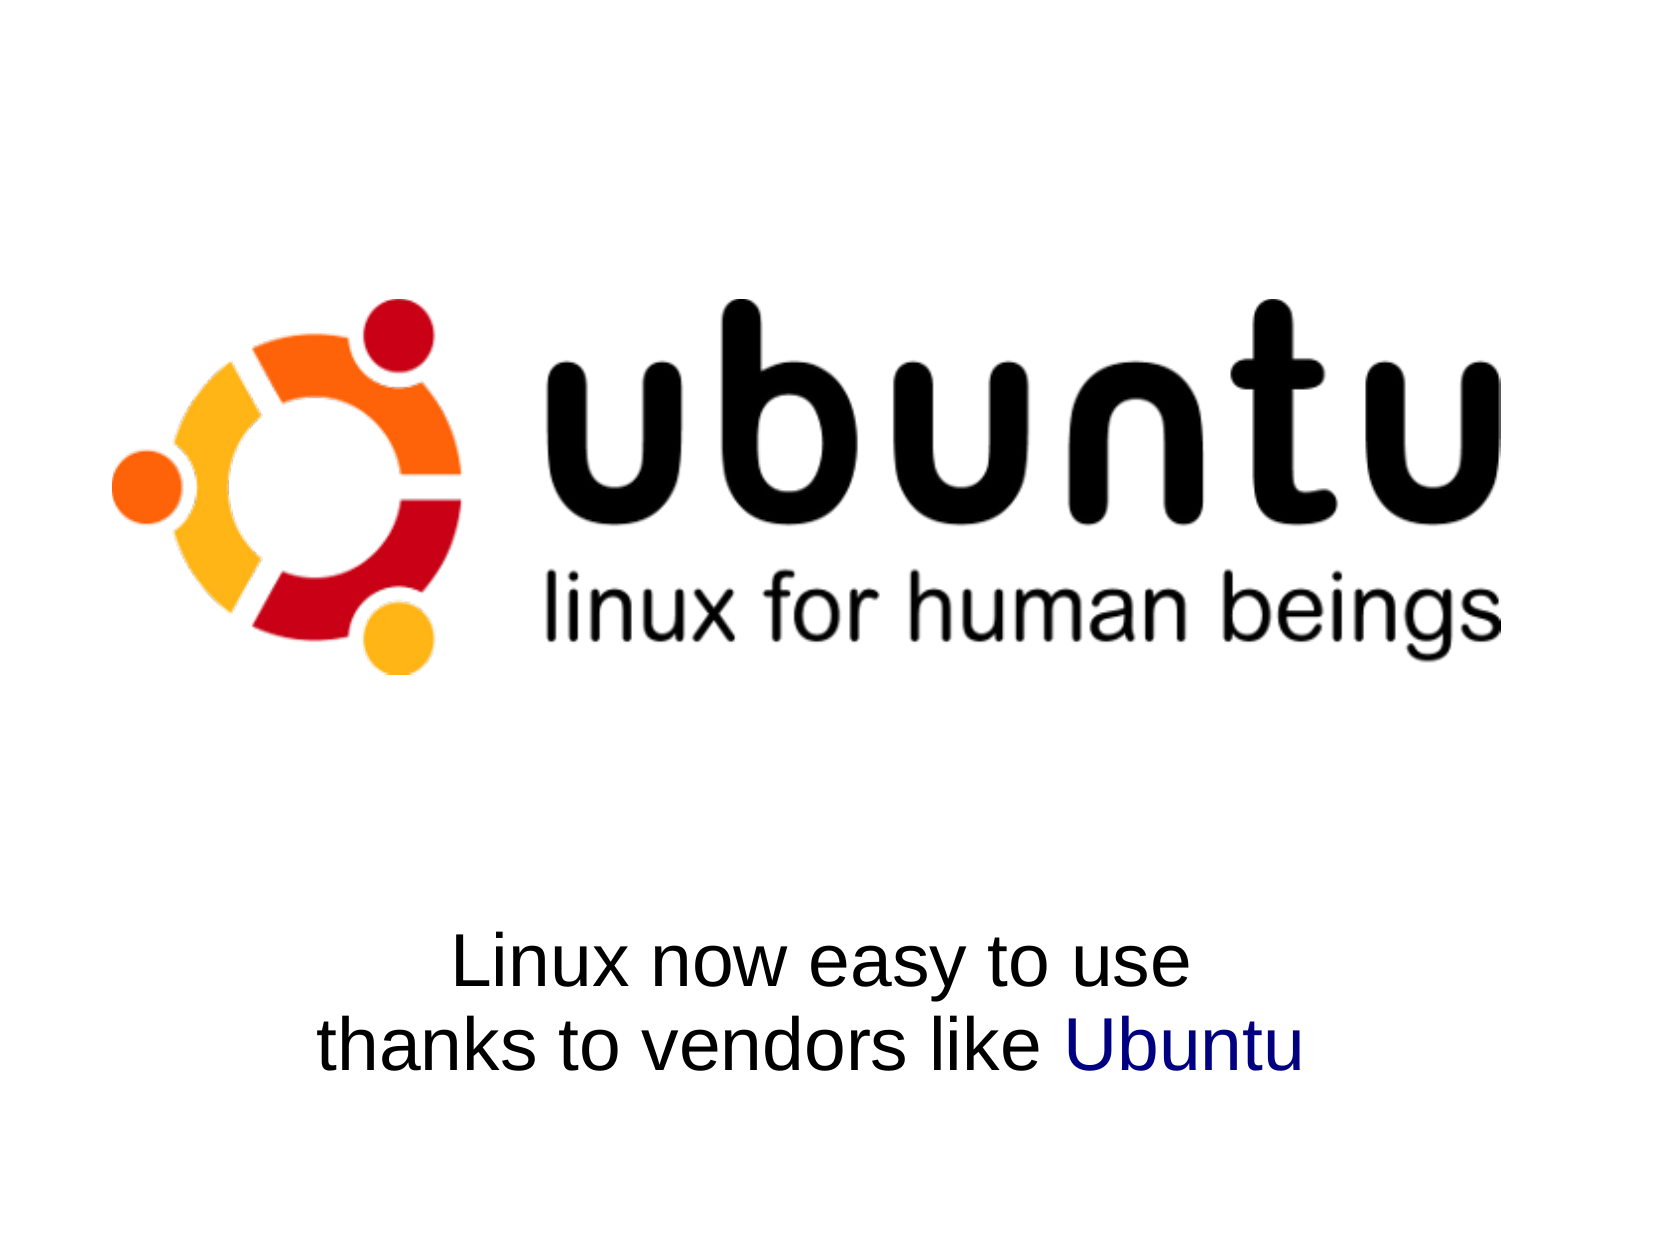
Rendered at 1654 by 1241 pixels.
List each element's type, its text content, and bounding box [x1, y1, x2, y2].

picture [112, 299, 1501, 676]
title Linux now easy to use thanks to vendors like Ubuntu [77, 906, 1566, 1099]
